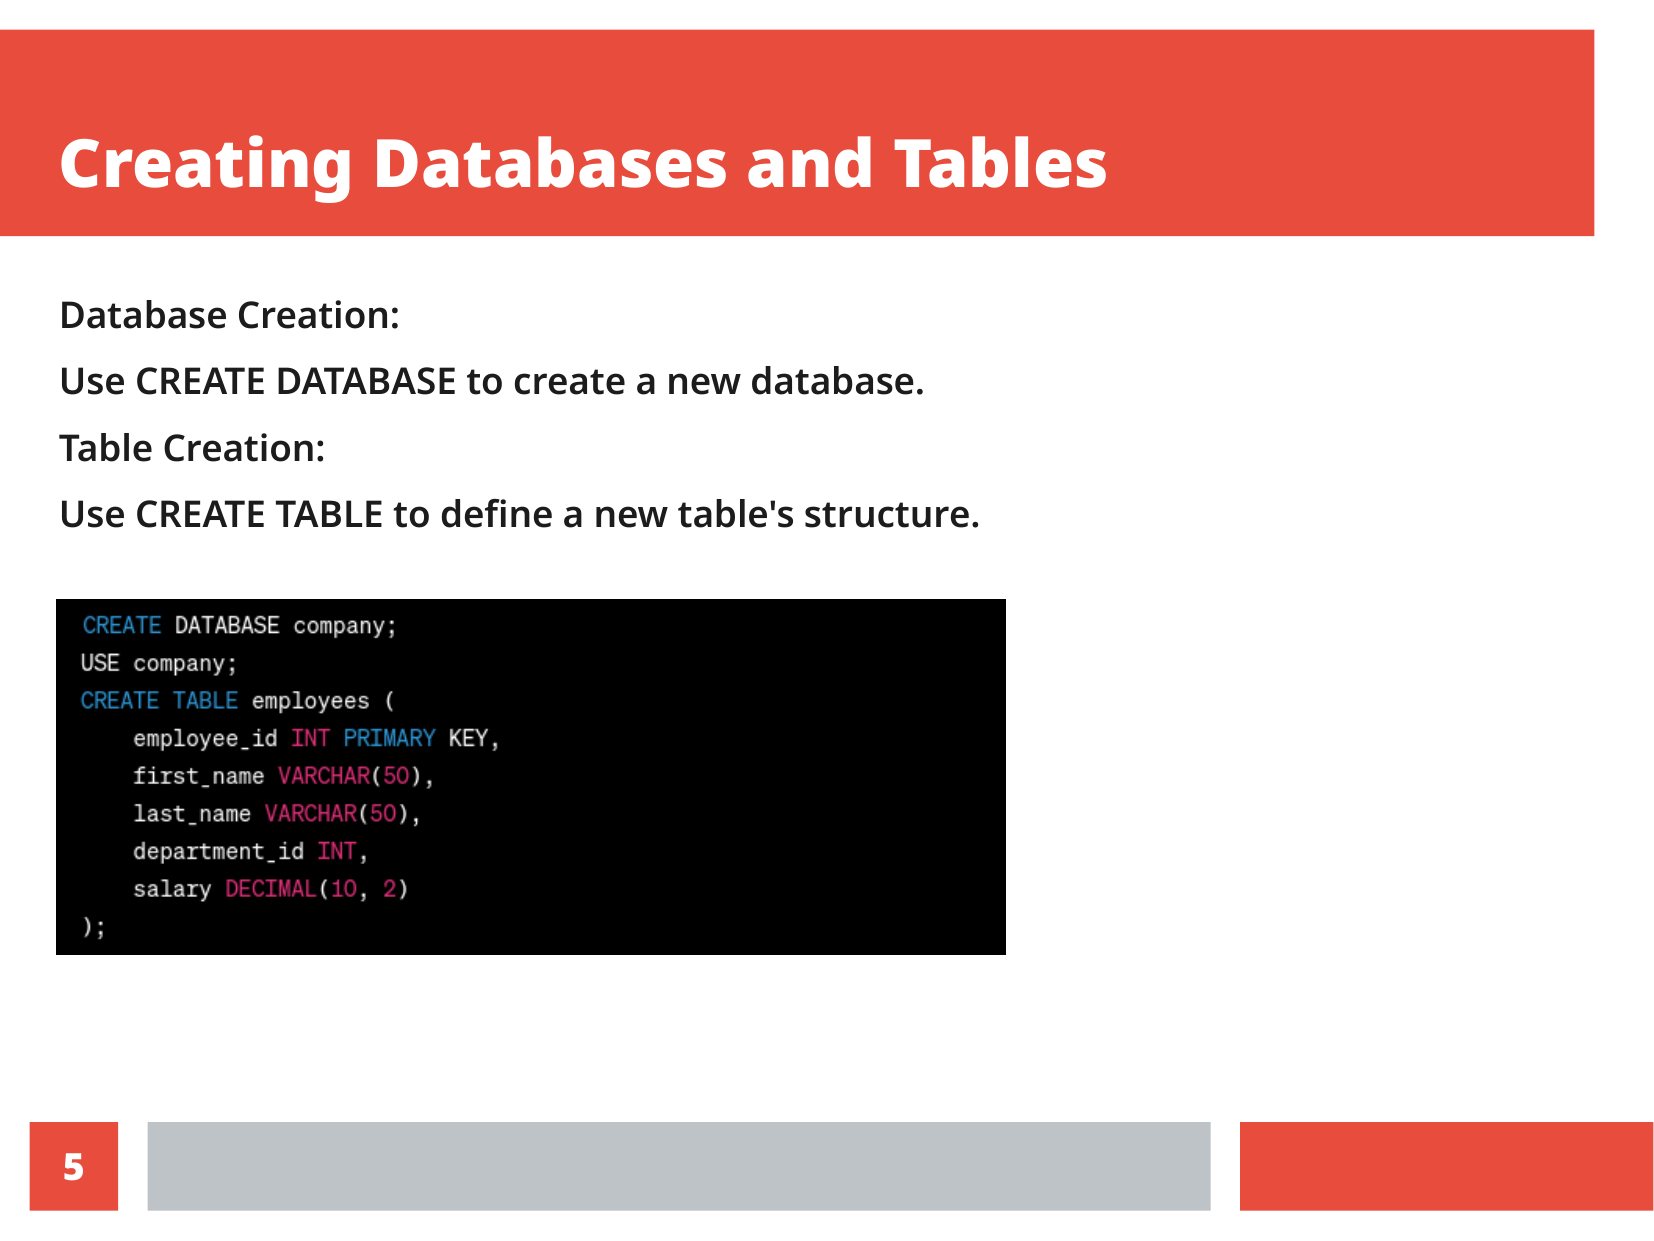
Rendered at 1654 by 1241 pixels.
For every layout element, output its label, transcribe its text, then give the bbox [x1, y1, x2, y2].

list Database Creation: Use CREATE DATABASE to create a new database. Table Creation: Use CREATE TABLE to define a new table's structure. [59, 289, 1576, 541]
title Creating Databases and Tables [59, 59, 1595, 207]
picture [56, 599, 1006, 955]
